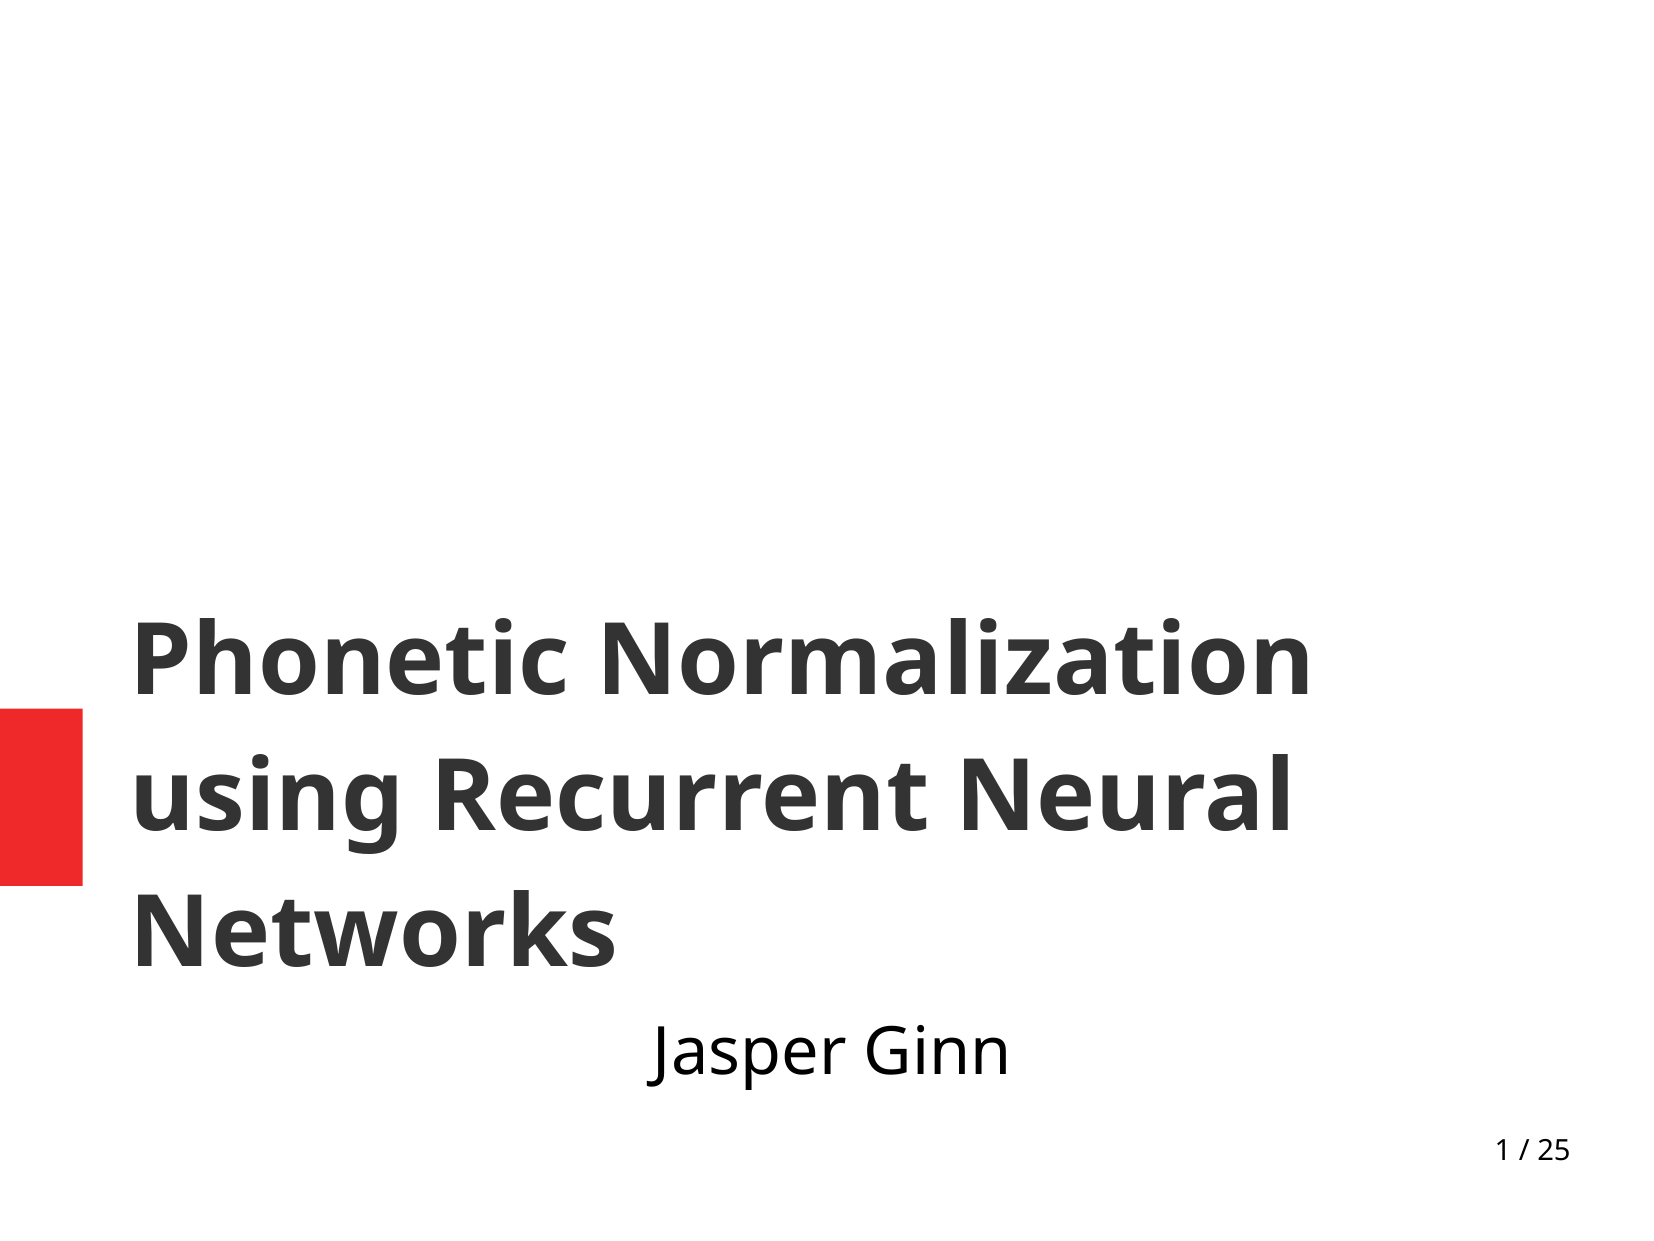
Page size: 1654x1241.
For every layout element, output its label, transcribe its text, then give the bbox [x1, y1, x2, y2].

title Phonetic Normalization using Recurrent Neural Networks [129, 587, 1536, 968]
subtitle Jasper Ginn [129, 968, 1536, 1130]
